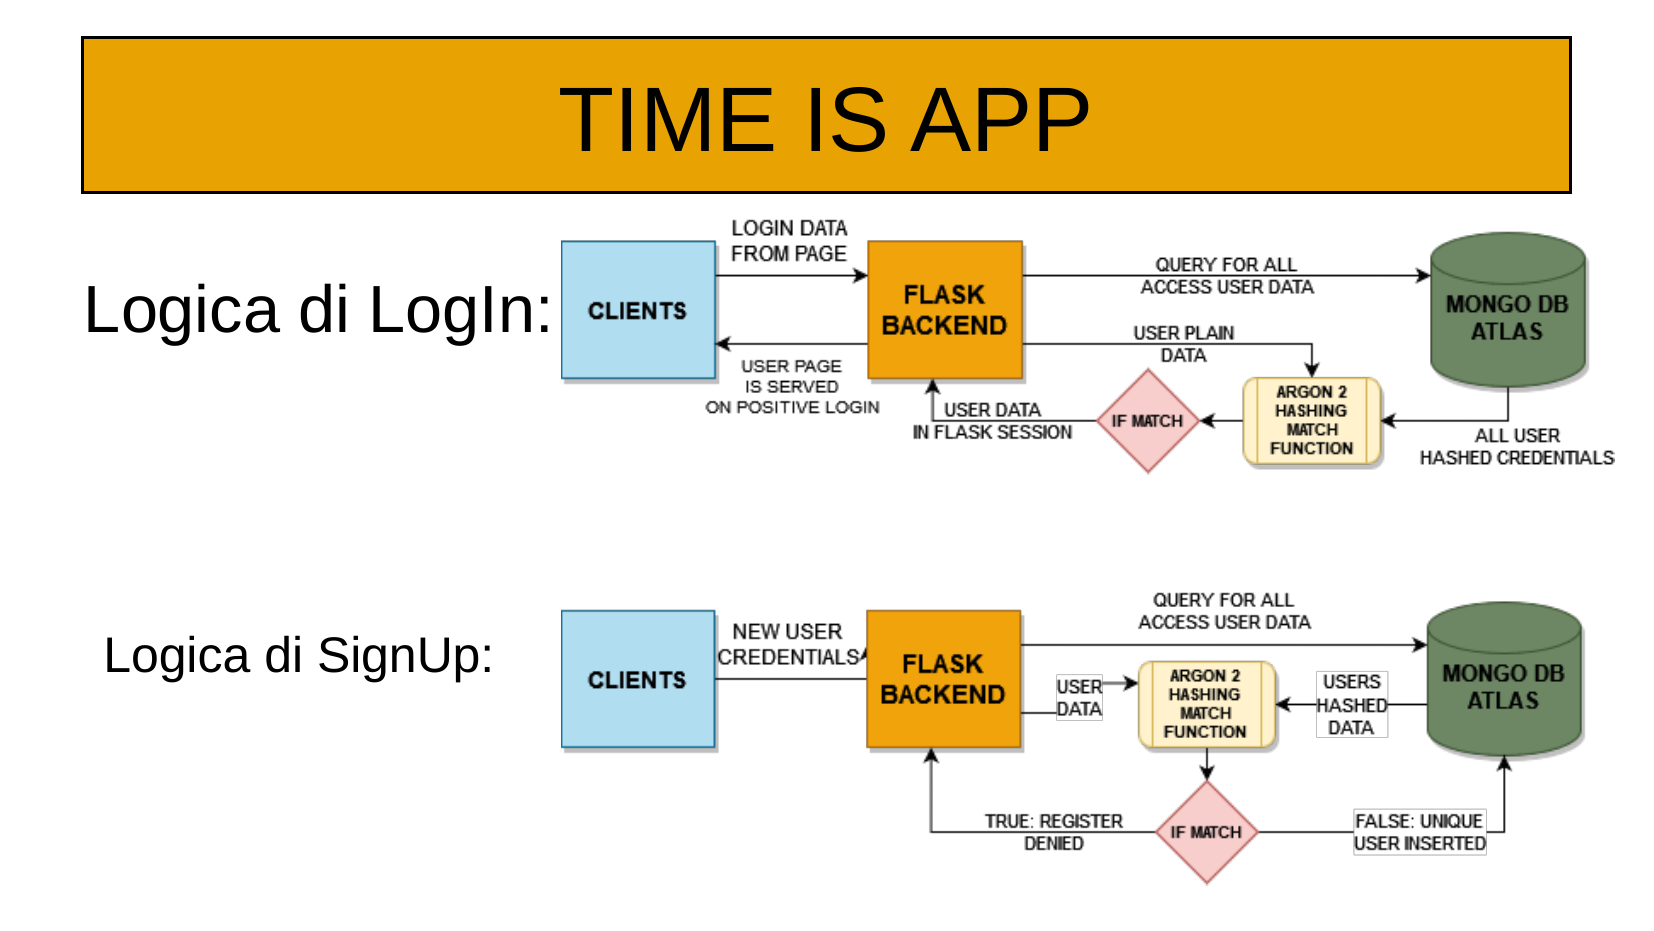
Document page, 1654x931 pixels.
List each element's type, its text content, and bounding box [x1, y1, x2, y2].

list Logica di LogIn: [76, 265, 561, 373]
title TIME IS APP [82, 37, 1571, 193]
picture [561, 590, 1587, 886]
picture [561, 217, 1615, 475]
text_box Logica di SignUp: [88, 620, 532, 747]
